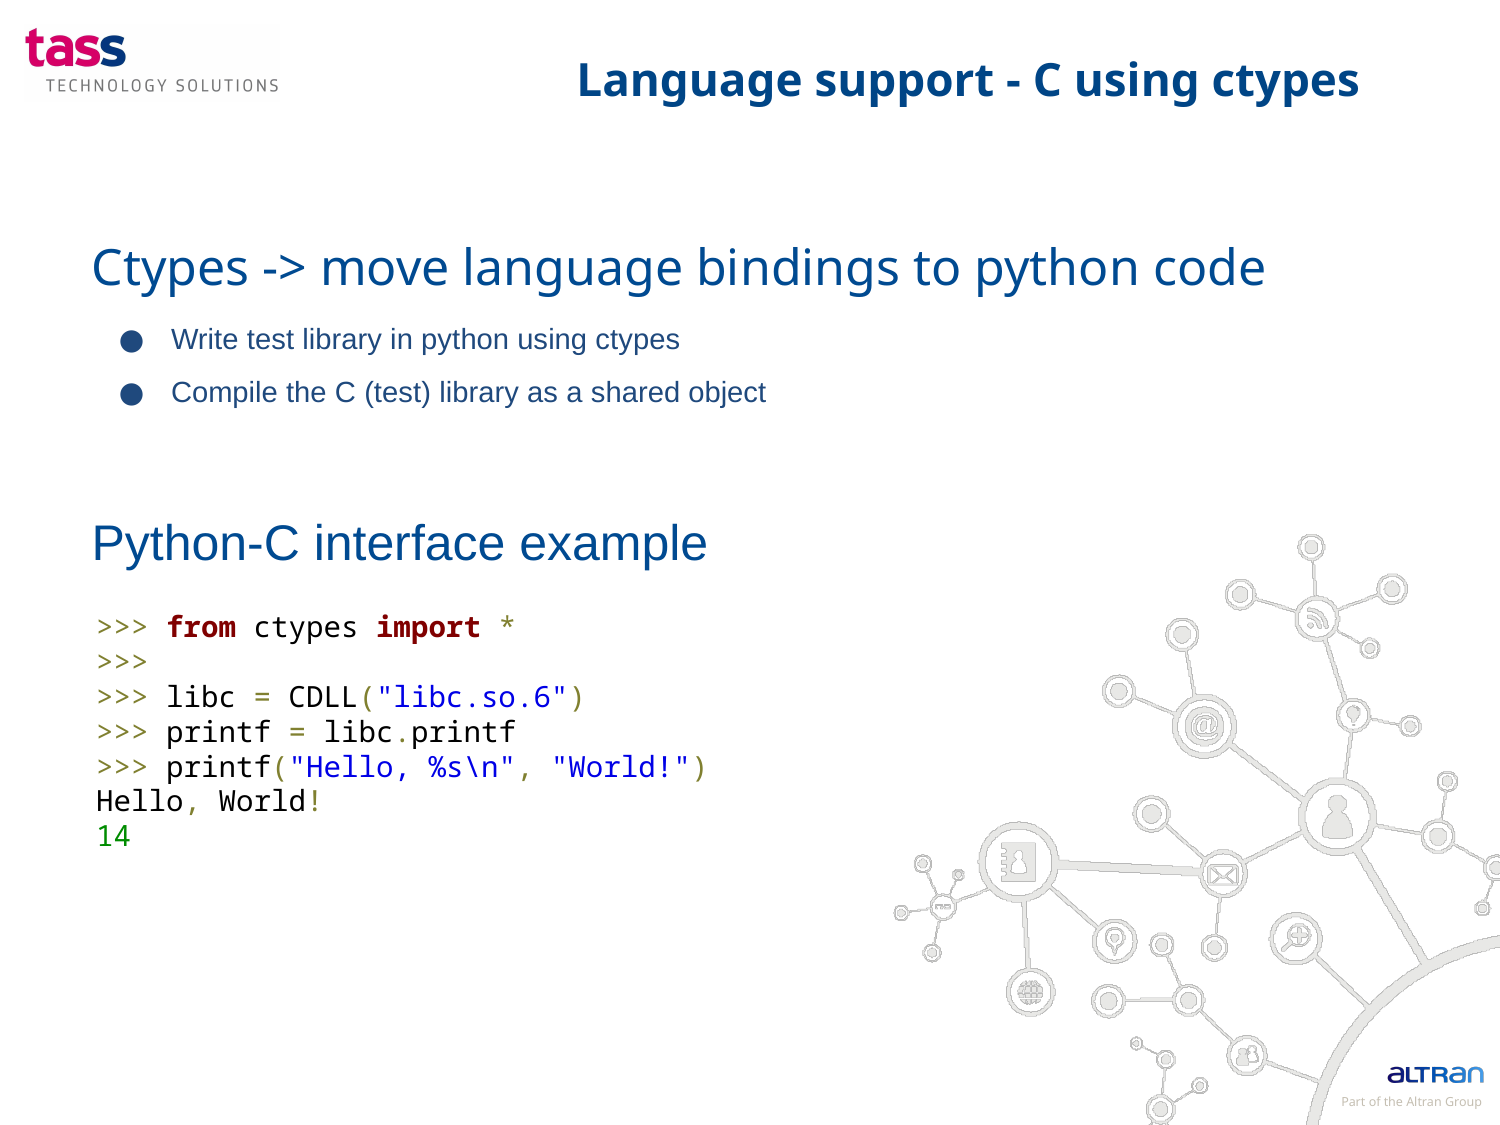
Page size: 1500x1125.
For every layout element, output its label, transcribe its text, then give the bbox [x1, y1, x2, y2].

list Write test library in python using ctypes Compile the C (test) library as a shared object [81, 313, 1426, 442]
list Ctypes -> move language bindings to python code [76, 167, 1468, 262]
list >>> from ctypes import * >>> >>> libc = CDLL("libc.so.6") >>> printf = libc.printf >>> printf("Hello, %s\n", "World!") Hello, World! 14 [81, 600, 1426, 949]
picture [1385, 1064, 1485, 1087]
picture [24, 24, 280, 102]
list Write test library in python using ctypes Compile the C (test) library as a shared object [81, 537, 1426, 578]
title Language support - C using ctypes [336, 30, 1375, 126]
list Python-C interface example [76, 442, 1468, 537]
